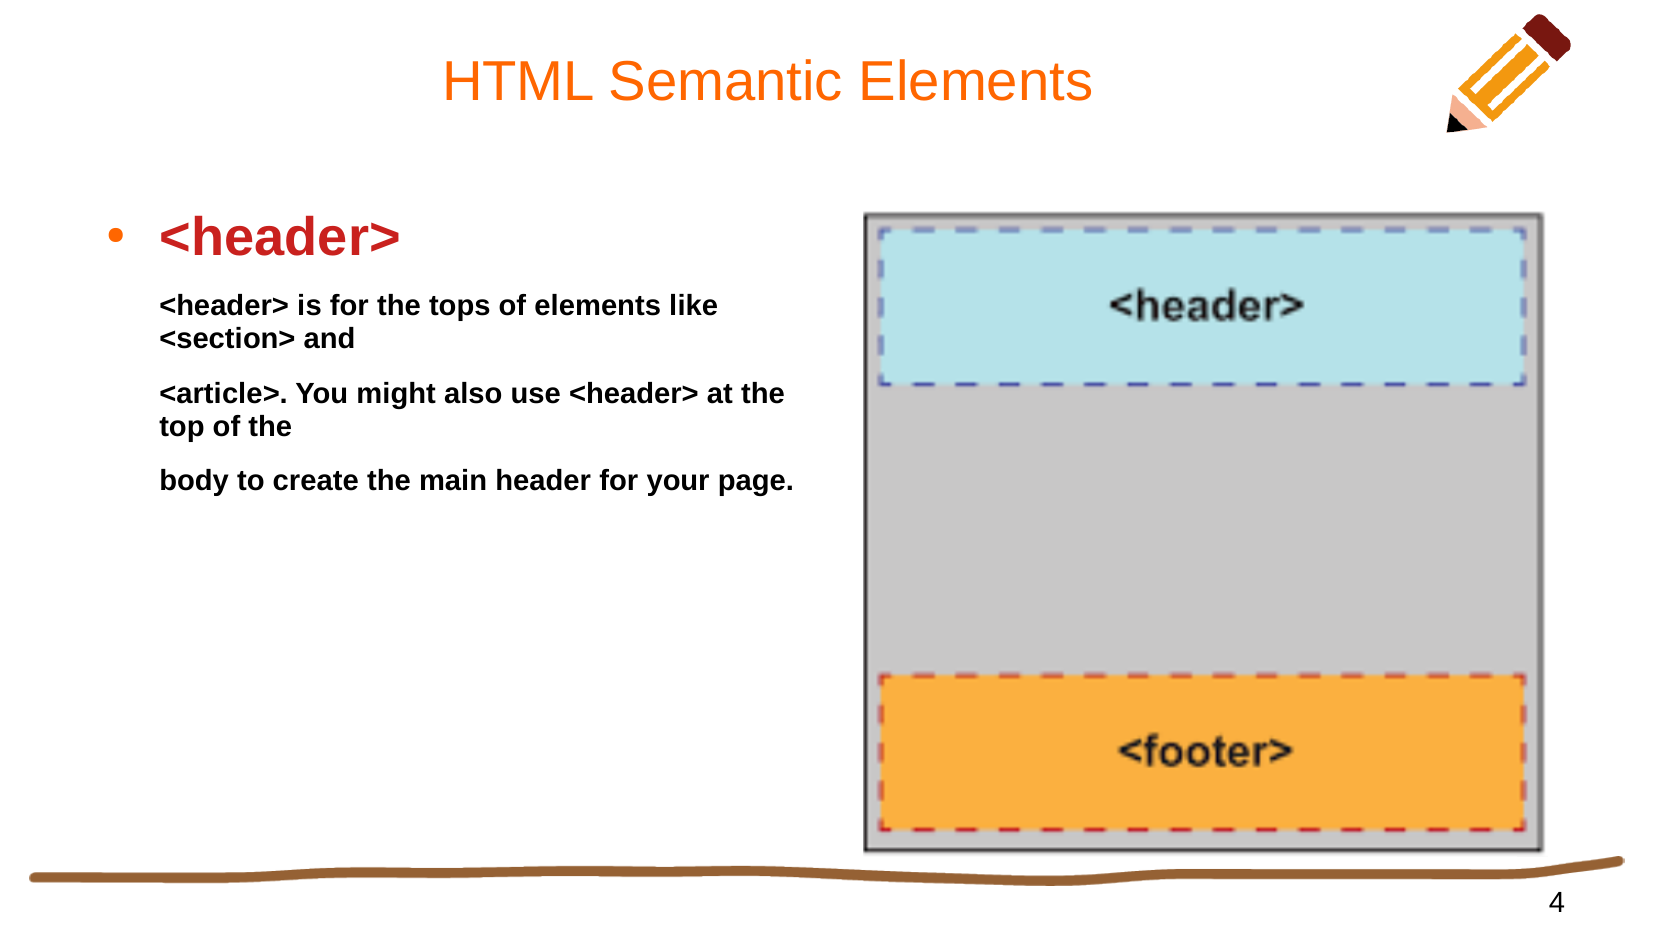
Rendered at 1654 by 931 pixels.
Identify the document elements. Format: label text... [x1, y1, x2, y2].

list <header> <header> is for the tops of elements like <section> and <article>. You might also use <header> at the top of the body to create the main header for your page. [88, 206, 809, 857]
picture [1446, 14, 1571, 133]
picture [29, 206, 1625, 886]
title HTML Semantic Elements [88, 29, 1447, 133]
